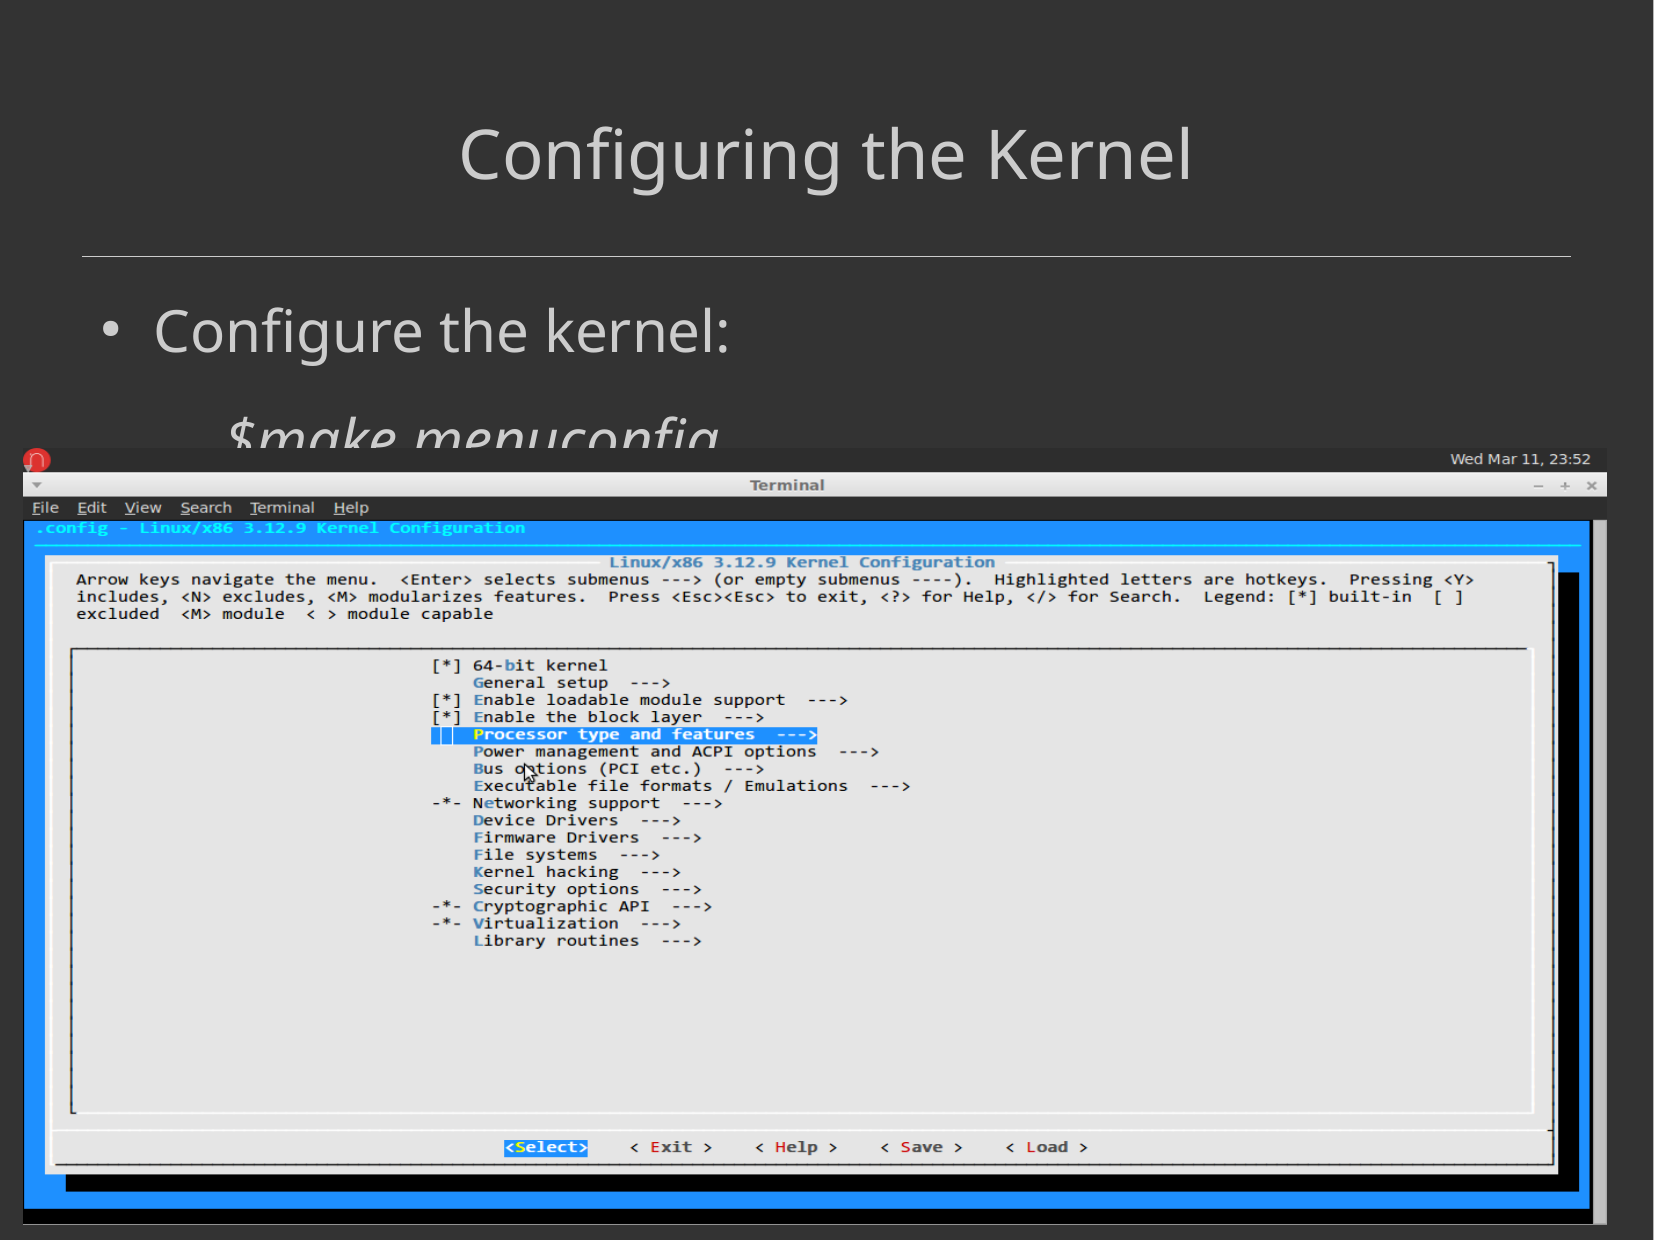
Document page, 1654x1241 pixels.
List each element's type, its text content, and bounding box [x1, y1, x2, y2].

list Configure the kernel: $make menuconfig [82, 290, 1571, 448]
picture [23, 448, 1607, 1225]
title Configuring the Kernel [82, 49, 1571, 257]
